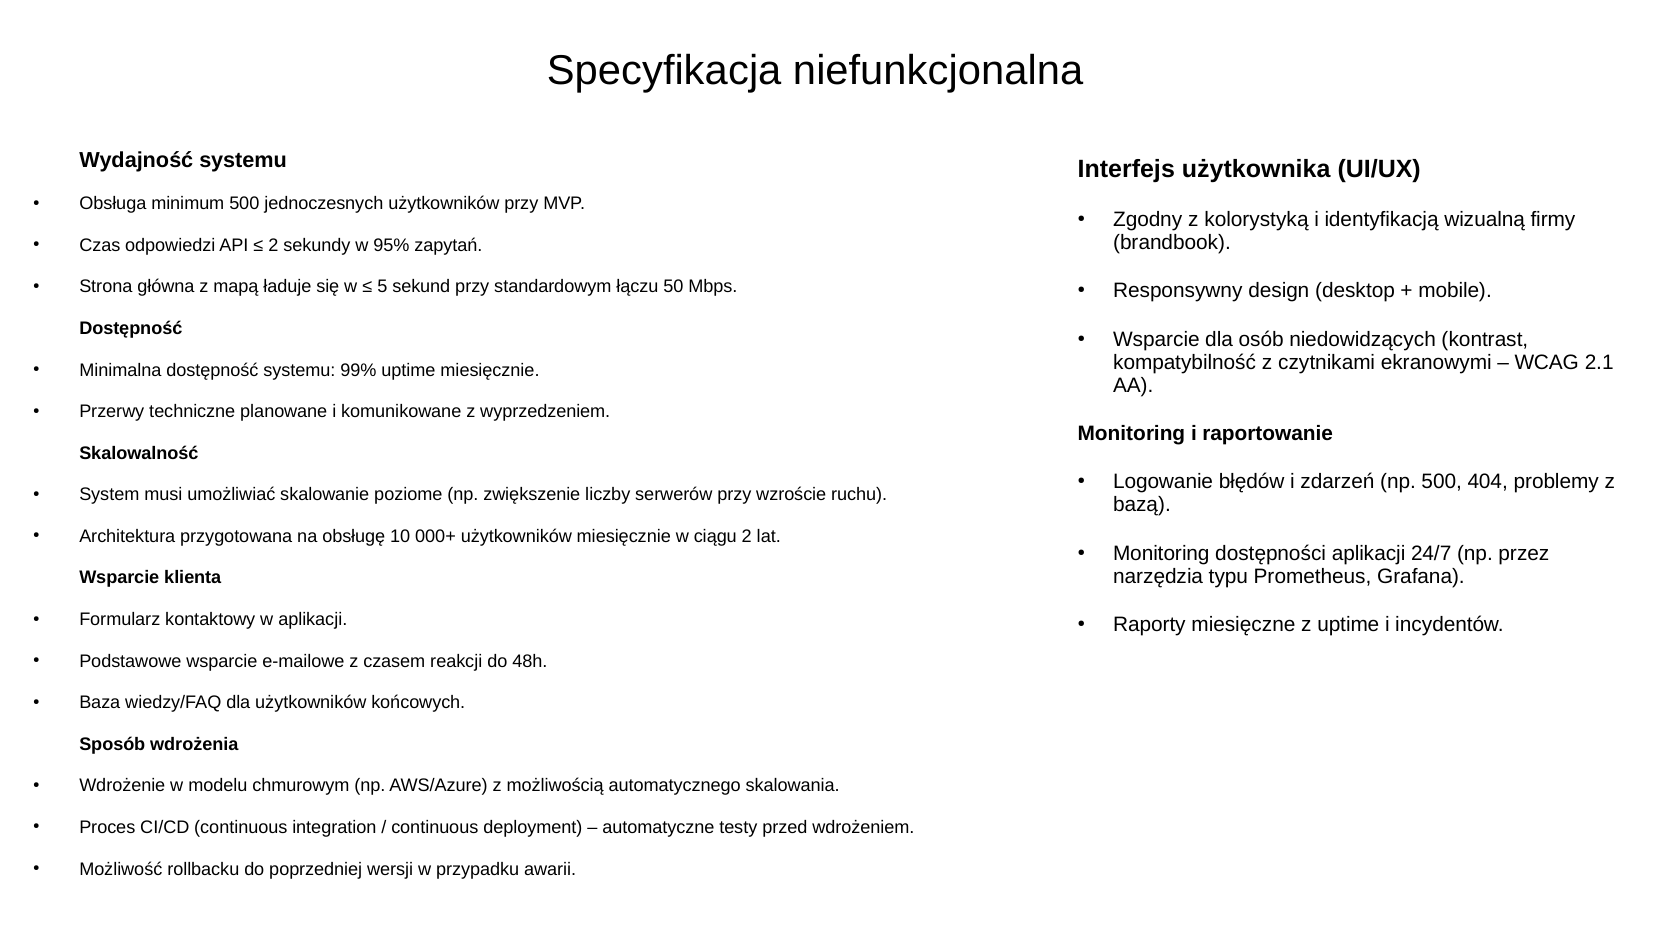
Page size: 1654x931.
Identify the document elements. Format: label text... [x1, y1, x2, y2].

text_box Interfejs użytkownika (UI/UX) Zgodny z kolorystyką i identyfikacją wizualną firmy (brandbook). Responsywny design (desktop + mobile). Wsparcie dla osób niedowidzących (kontrast, kompatybilność z czytnikami ekranowymi – WCAG 2.1 AA). Monitoring i raportowanie Logowanie błędów i zdarzeń (np. 500, 404, problemy z bazą). Monitoring dostępności aplikacji 24/7 (np. przez narzędzia typu Prometheus, Grafana). Raporty miesięczne z uptime i incydentów. [1062, 147, 1654, 709]
list Wydajność systemu Obsługa minimum 500 jednoczesnych użytkowników przy MVP. Czas odpowiedzi API ≤ 2 sekundy w 95% zapytań. Strona główna z mapą ładuje się w ≤ 5 sekund przy standardowym łączu 50 Mbps. Dostępność Minimalna dostępność systemu: 99% uptime miesięcznie. Przerwy techniczne planowane i komunikowane z wyprzedzeniem. Skalowalność System musi umożliwiać skalowanie poziome (np. zwiększenie liczby serwerów przy wzroście ruchu). Architektura przygotowana na obsługę 10 000+ użytkowników miesięcznie w ciągu 2 lat. Wsparcie klienta Formularz kontaktowy w aplikacji. Podstawowe wsparcie e-mailowe z czasem reakcji do 48h. Baza wiedzy/FAQ dla użytkowników końcowych. Sposób wdrożenia Wdrożenie w modelu chmurowym (np. AWS/Azure) z możliwością automatycznego skalowania. Proces CI/CD (continuous integration / continuous deployment) – automatyczne testy przed wdrożeniem. Możliwość rollbacku do poprzedniej wersji w przypadku awarii. [17, 147, 1034, 886]
title Specyfikacja niefunkcjonalna [76, 0, 1565, 148]
